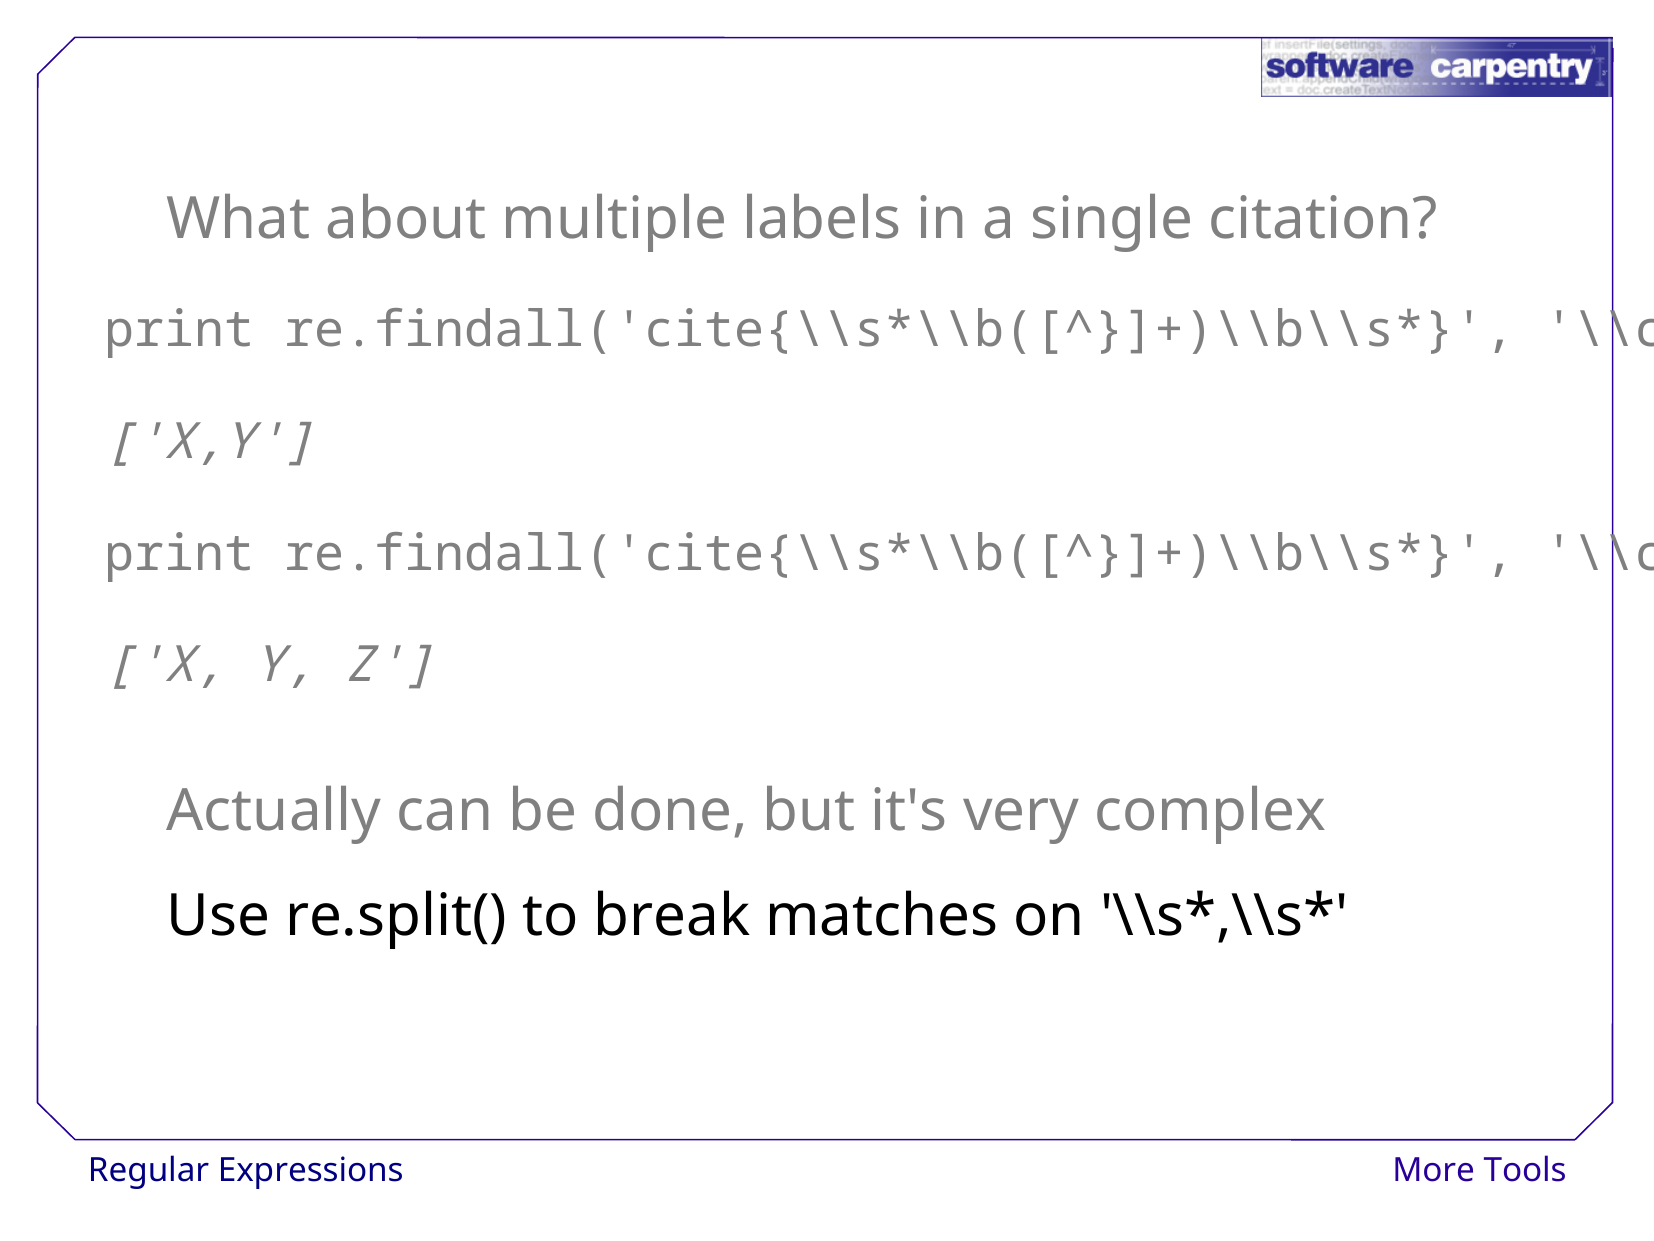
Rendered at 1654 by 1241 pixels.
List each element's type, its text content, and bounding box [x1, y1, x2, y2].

text_box What about multiple labels in a single citation? [151, 138, 1530, 259]
text_box Actually can be done, but it's very complex Use re.split() to break matches on '\\s*,\\s*' [151, 729, 1530, 955]
picture [1261, 39, 1613, 97]
text_box print re.findall('cite{\\s*\\b([^}]+)\\b\\s*}', '\\cite{X,Y} ') ['X,Y'] print re.findall('cite{\\s*\\b([^}]+)\\b\\s*}', '\\cite{X, Y, Z} ') ['X, Y, Z'] [89, 294, 1512, 733]
